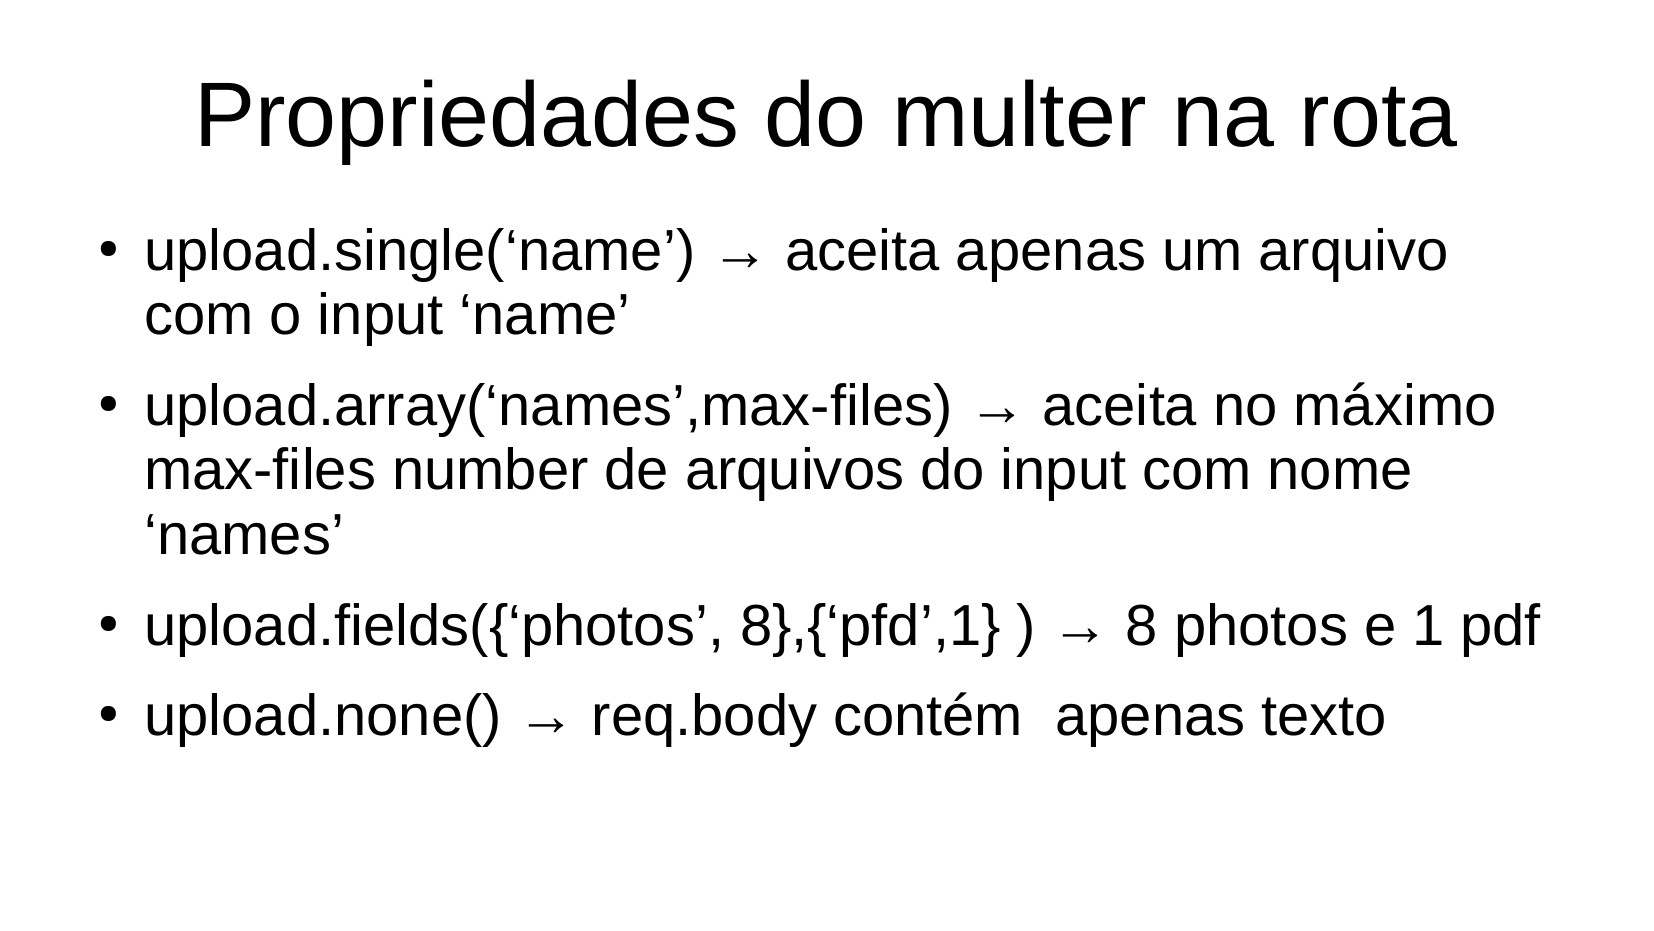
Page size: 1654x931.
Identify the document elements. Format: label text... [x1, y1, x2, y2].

title Propriedades do multer na rota [82, 37, 1571, 193]
list upload.single(‘name’) → aceita apenas um arquivo com o input ‘name’ upload.array(‘names’,max-files) → aceita no máximo max-files number de arquivos do input com nome ‘names’ upload.fields({‘photos’, 8},{‘pfd’,1} ) → 8 photos e 1 pdf upload.none() → req.body contém apenas texto [82, 217, 1571, 758]
